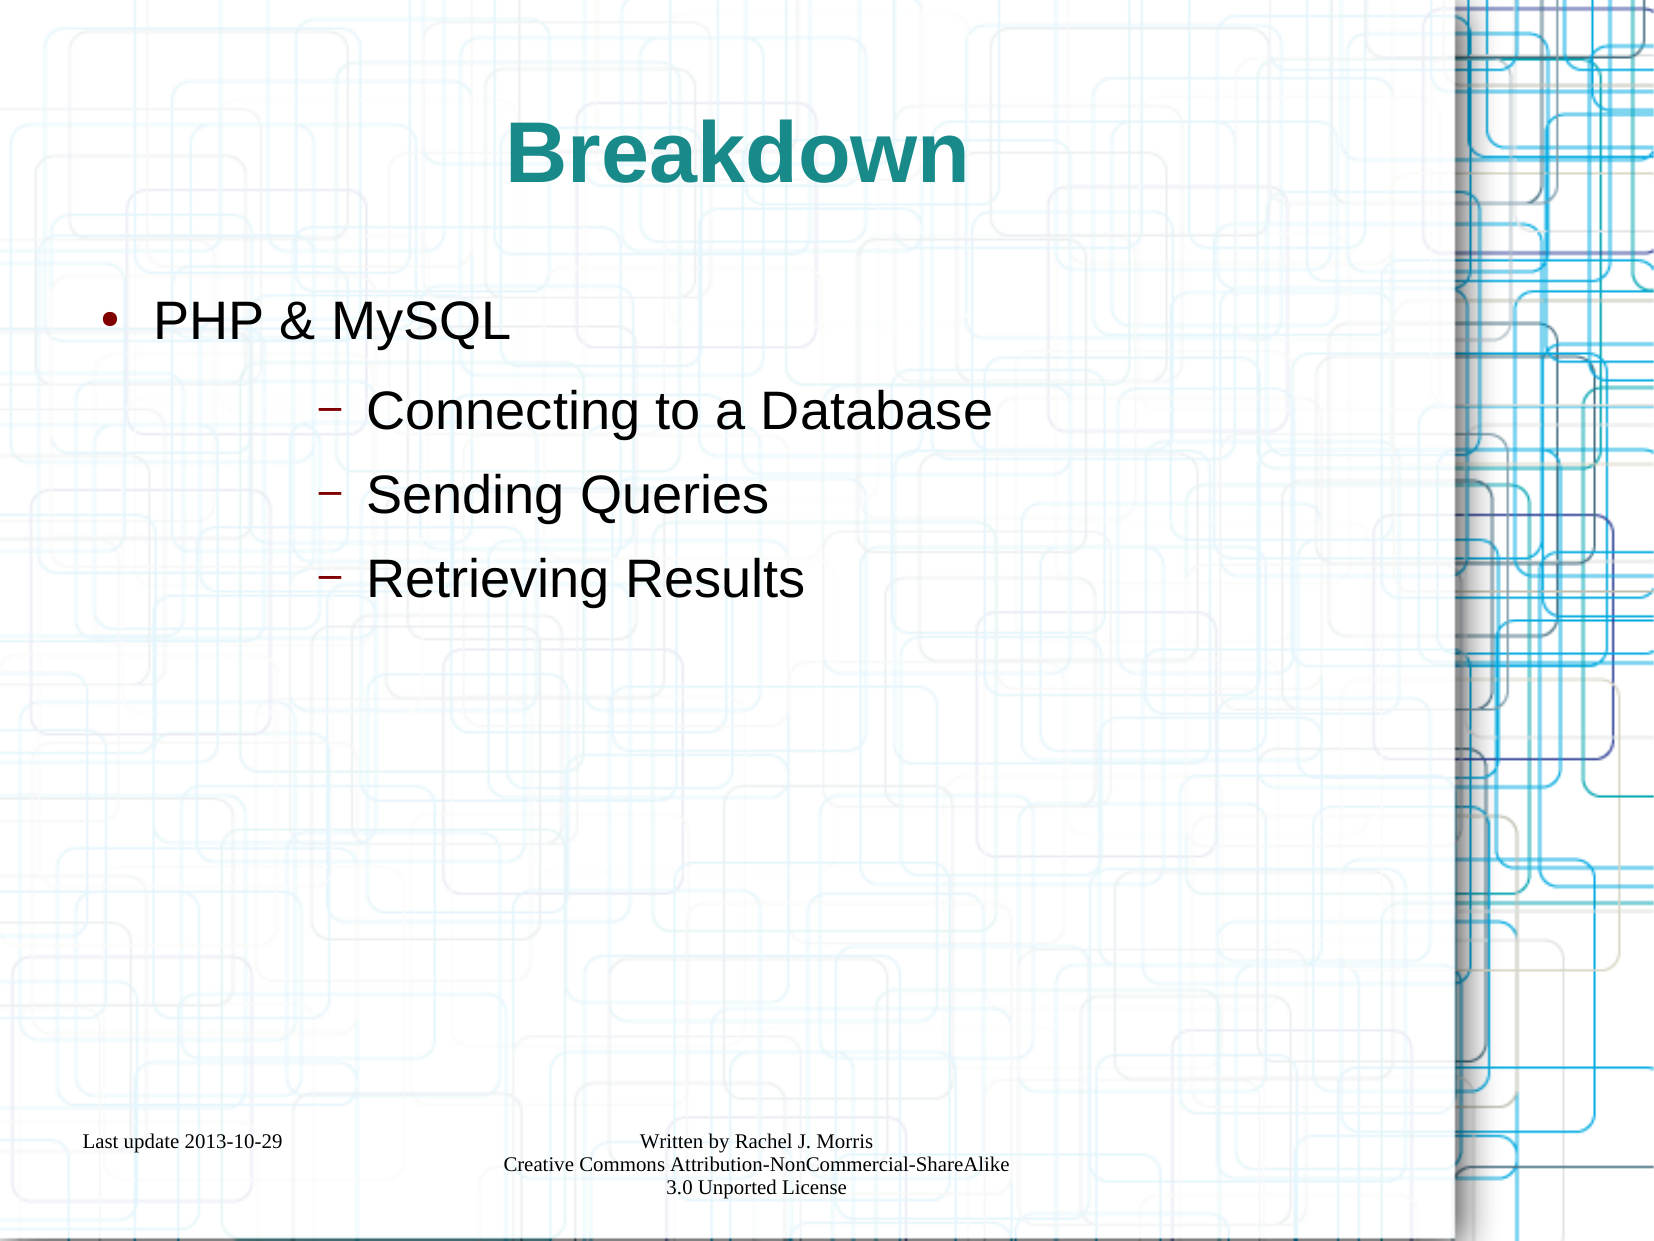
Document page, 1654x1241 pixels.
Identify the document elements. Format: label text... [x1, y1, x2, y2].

title Breakdown [59, 49, 1418, 257]
picture [0, 0, 1654, 1241]
list PHP & MySQL Connecting to a Database Sending Queries Retrieving Results [82, 290, 1418, 1010]
